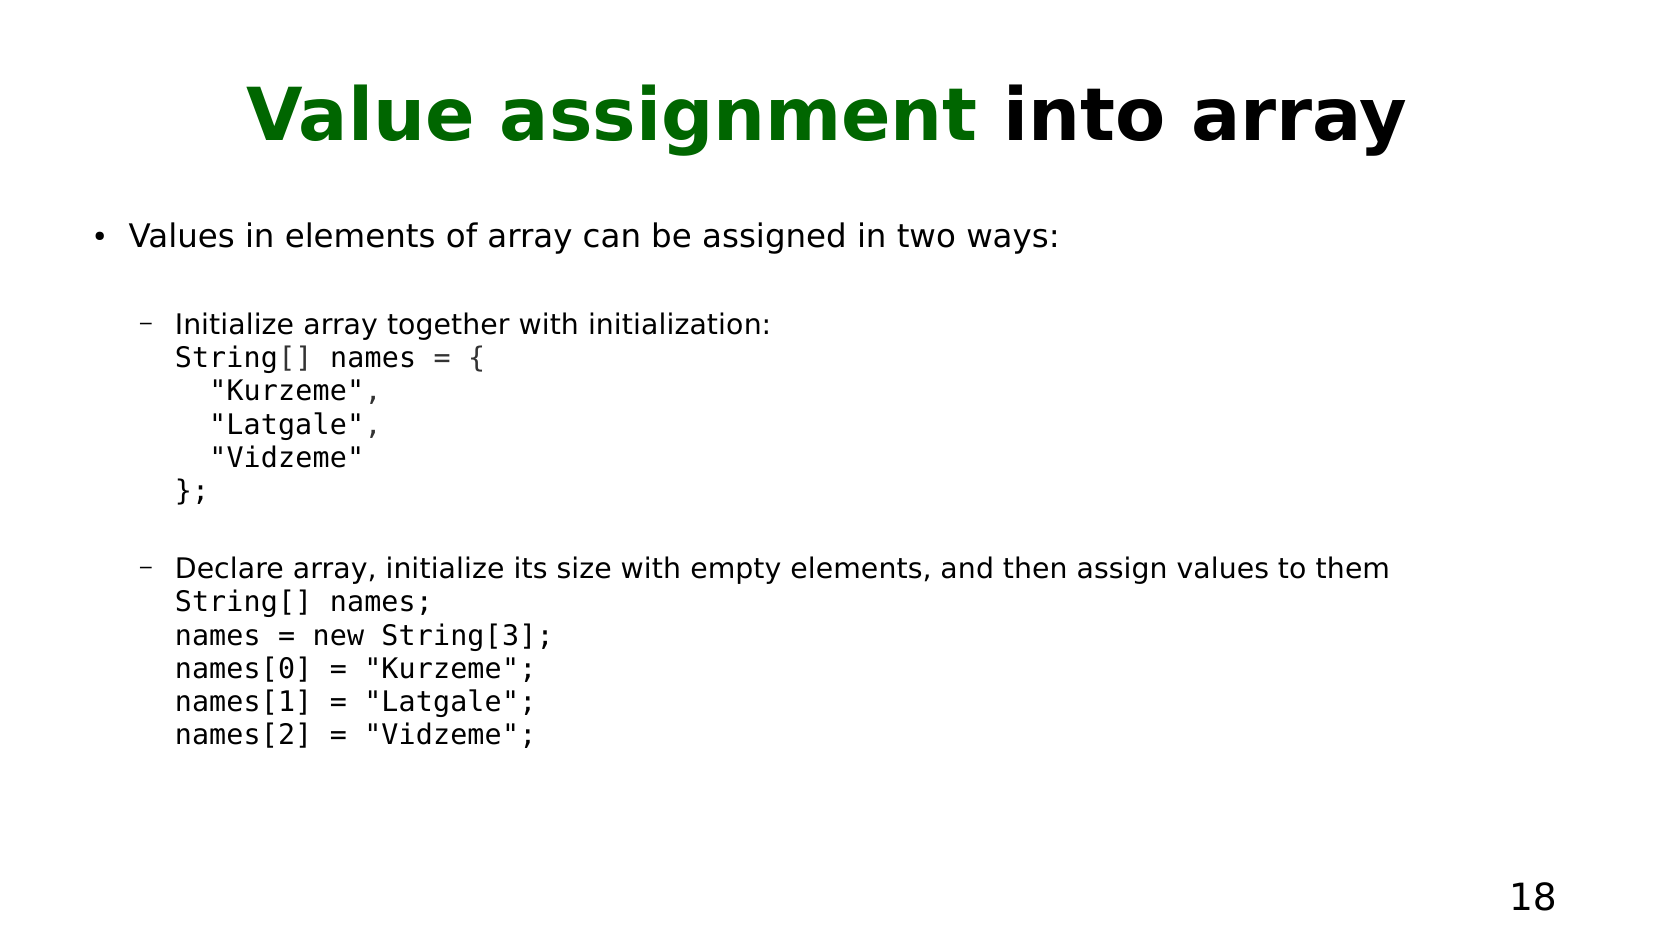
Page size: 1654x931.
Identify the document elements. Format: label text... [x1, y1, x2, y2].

list Values in elements of array can be assigned in two ways: Initialize array together with initialization: String[] names = { "Kurzeme", "Latgale", "Vidzeme" }; Declare array, initialize its size with empty elements, and then assign values to them String[] names; names = new String[3]; names[0] = "Kurzeme"; names[1] = "Latgale"; names[2] = "Vidzeme"; [82, 217, 1595, 758]
title Value assignment into array [82, 29, 1571, 200]
